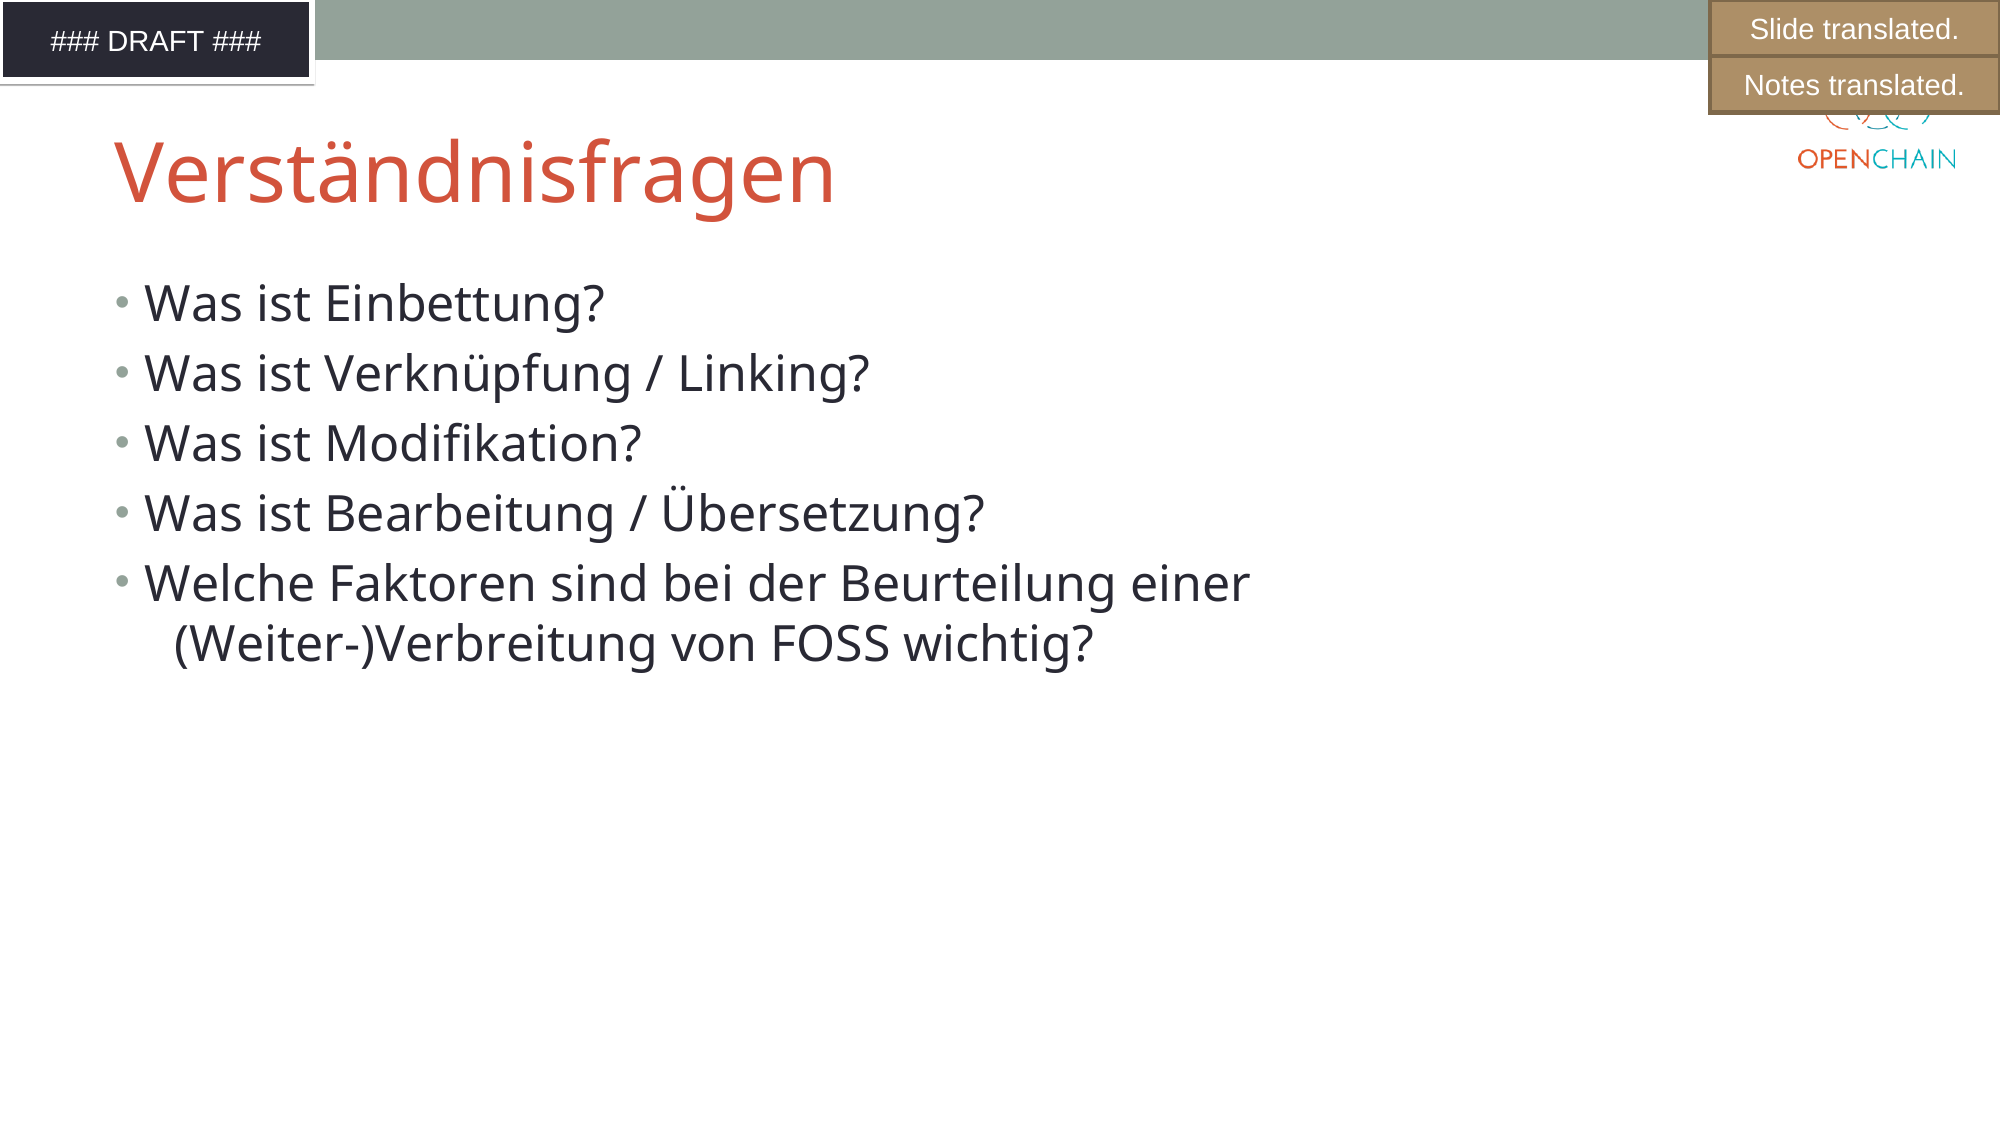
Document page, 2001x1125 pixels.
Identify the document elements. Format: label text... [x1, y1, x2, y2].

text_box Notes translated. [1710, 56, 2000, 113]
text_box Slide translated. [1710, 0, 2000, 56]
list Was ist Einbettung? Was ist Verknüpfung / Linking? Was ist Modifikation? Was ist Bearbeitung / Übersetzung? Welche Faktoren sind bei der Beurteilung einer (Weiter-)Verbreitung von FOSS wichtig? [99, 263, 1900, 1064]
title Verständnisfragen [99, 87, 1900, 251]
